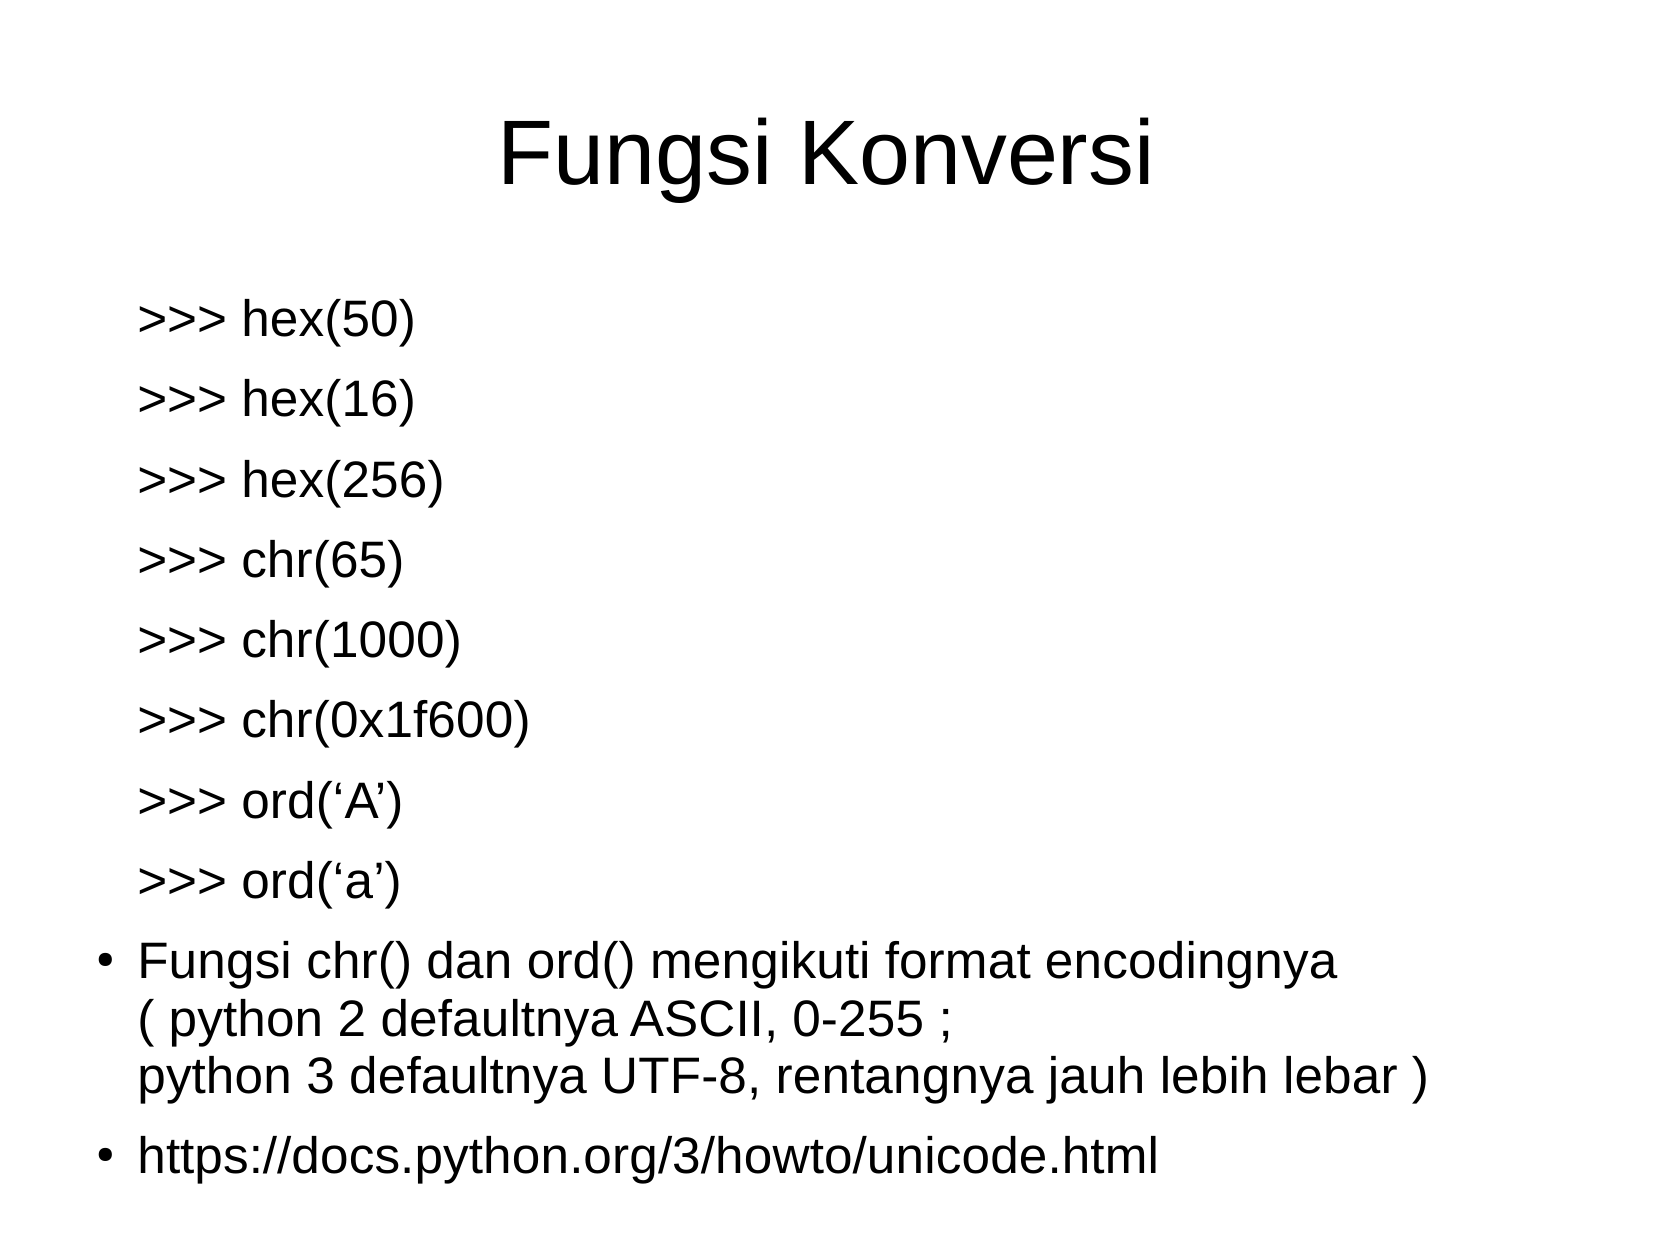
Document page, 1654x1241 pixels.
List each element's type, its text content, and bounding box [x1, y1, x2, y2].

title Fungsi Konversi [82, 49, 1571, 257]
list >>> hex(50) >>> hex(16) >>> hex(256) >>> chr(65) >>> chr(1000) >>> chr(0x1f600) >>> ord(‘A’) >>> ord(‘a’) Fungsi chr() dan ord() mengikuti format encodingnya ( python 2 defaultnya ASCII, 0-255 ; python 3 defaultnya UTF-8, rentangnya jauh lebih lebar ) https://docs.python.org/3/howto/unicode.html [82, 290, 1571, 1186]
